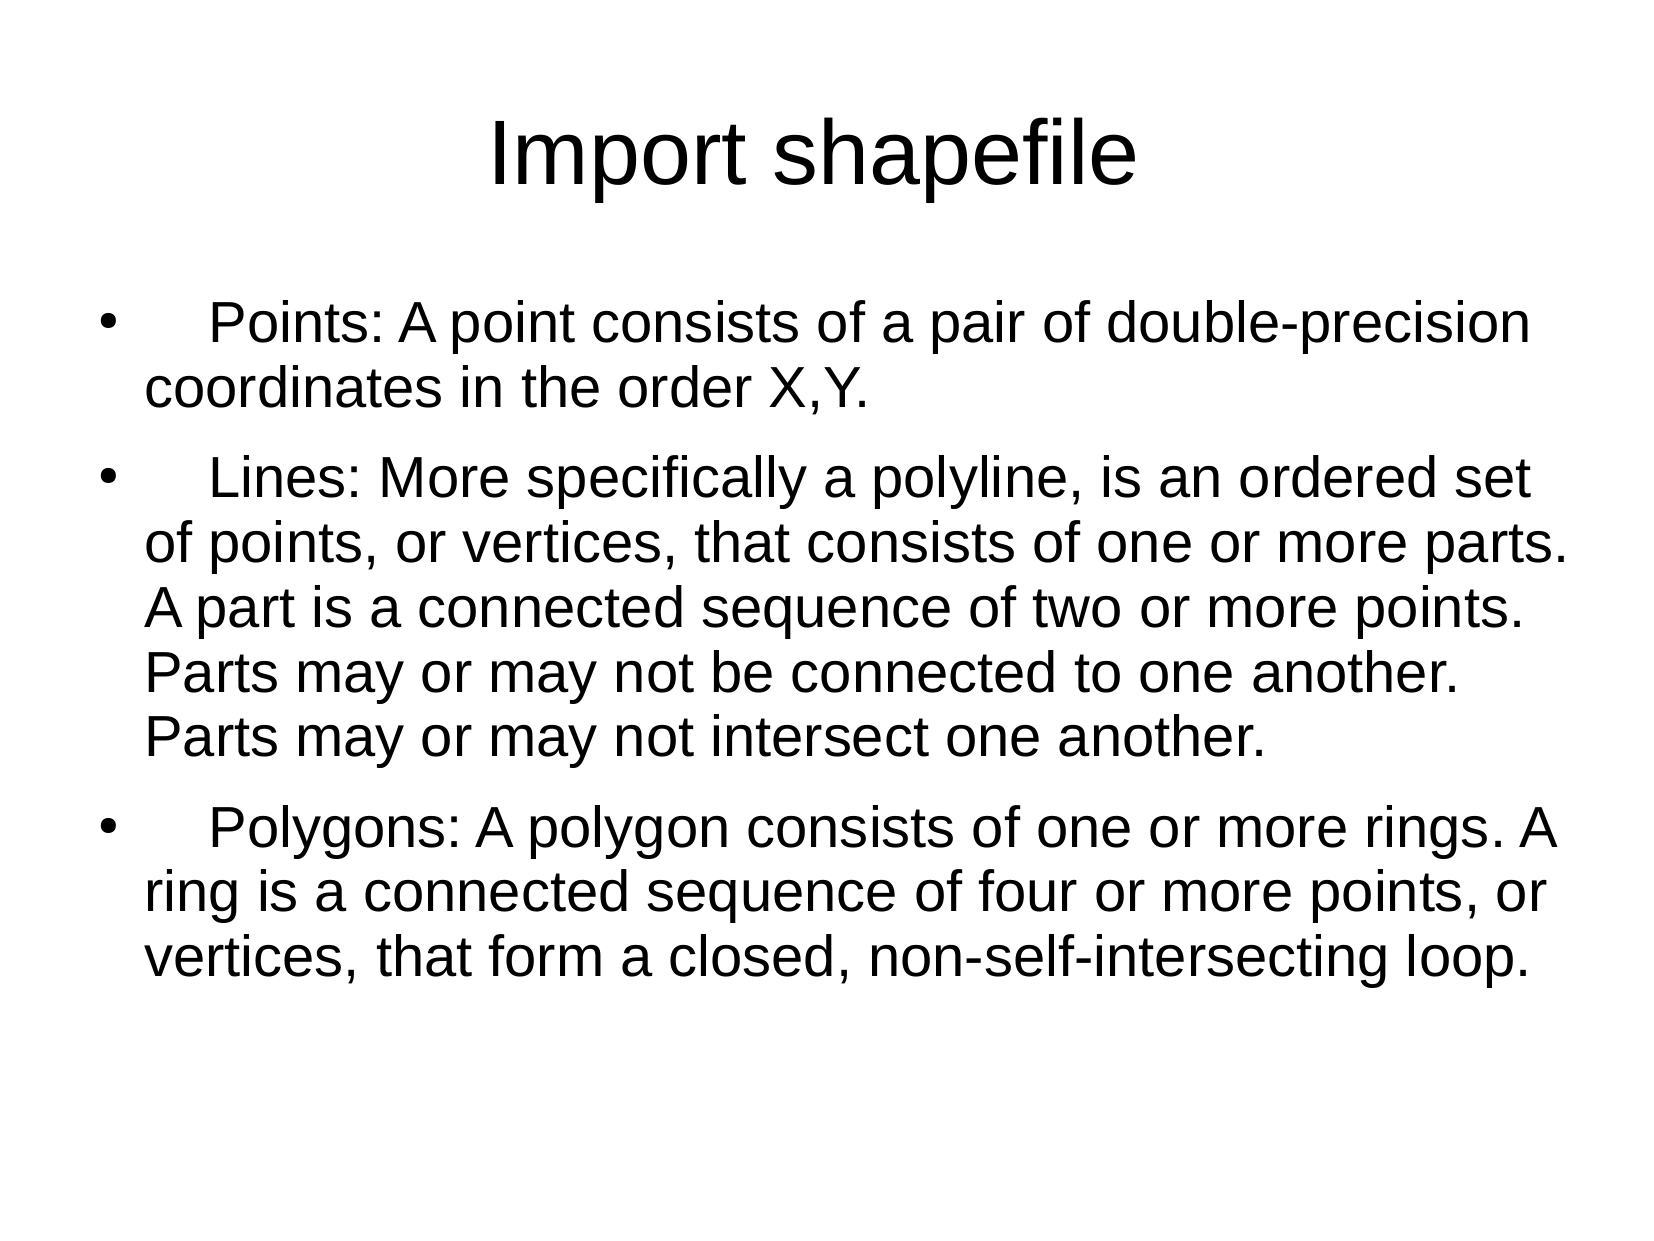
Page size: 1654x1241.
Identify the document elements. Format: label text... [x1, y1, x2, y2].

title Import shapefile [82, 49, 1571, 257]
list Points: A point consists of a pair of double-precision coordinates in the order X,Y. Lines: More specifically a polyline, is an ordered set of points, or vertices, that consists of one or more parts. A part is a connected sequence of two or more points. Parts may or may not be connected to one another. Parts may or may not intersect one another. Polygons: A polygon consists of one or more rings. A ring is a connected sequence of four or more points, or vertices, that form a closed, non-self-intersecting loop. [82, 290, 1571, 1010]
